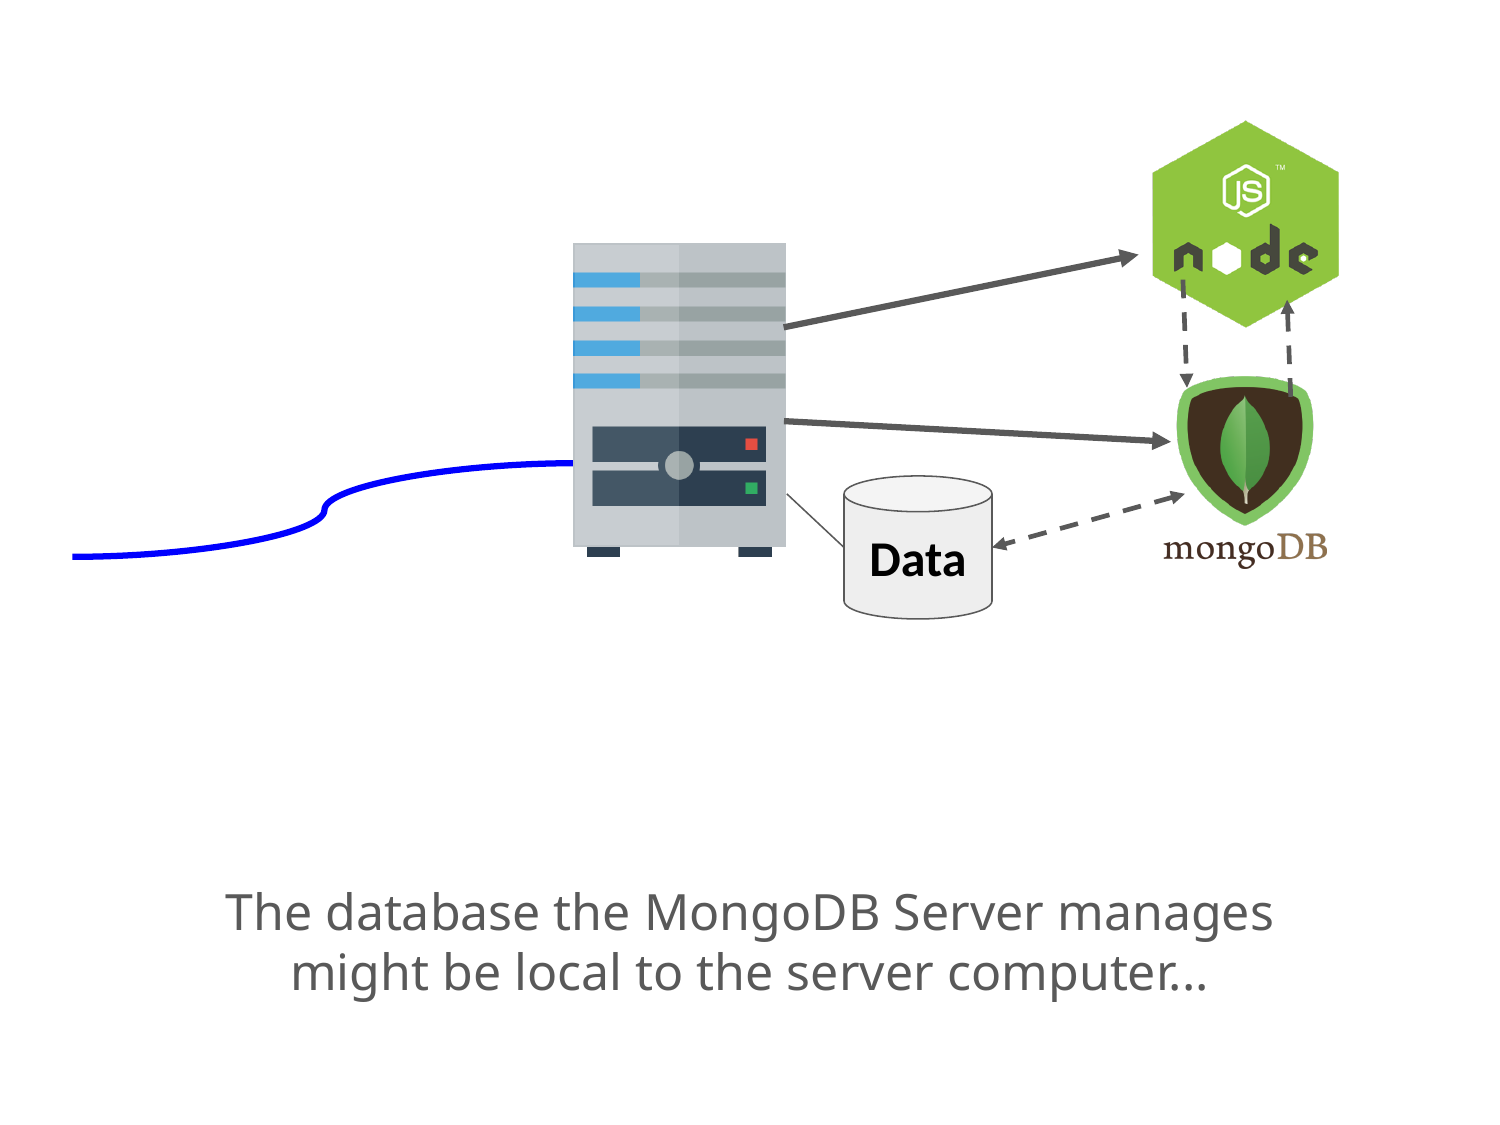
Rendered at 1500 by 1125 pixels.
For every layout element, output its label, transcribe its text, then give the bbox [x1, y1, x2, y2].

picture [1138, 348, 1352, 598]
picture [509, 236, 845, 572]
list The database the MongoDB Server manages might be local to the server computer... [148, 865, 1352, 1044]
text_box Data [844, 494, 993, 619]
picture [1138, 118, 1352, 331]
